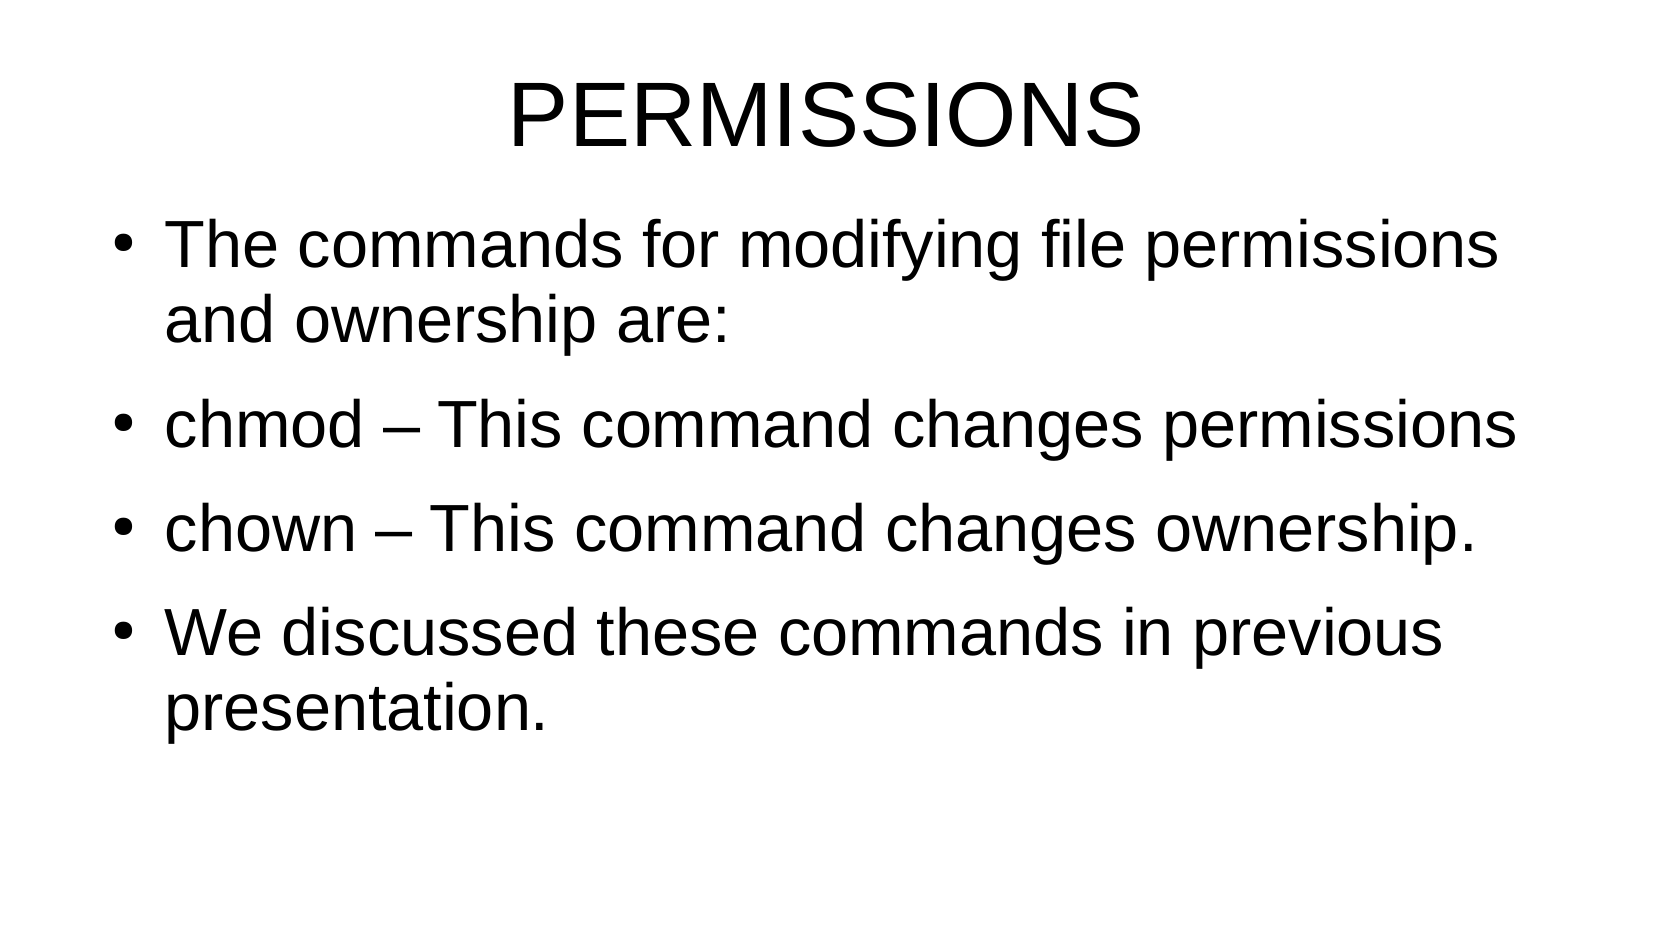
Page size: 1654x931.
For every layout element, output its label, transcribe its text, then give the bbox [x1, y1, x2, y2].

title PERMISSIONS [82, 37, 1571, 193]
list The commands for modifying file permissions and ownership are: chmod – This command changes permissions chown – This command changes ownership. We discussed these commands in previous presentation. [93, 207, 1583, 747]
